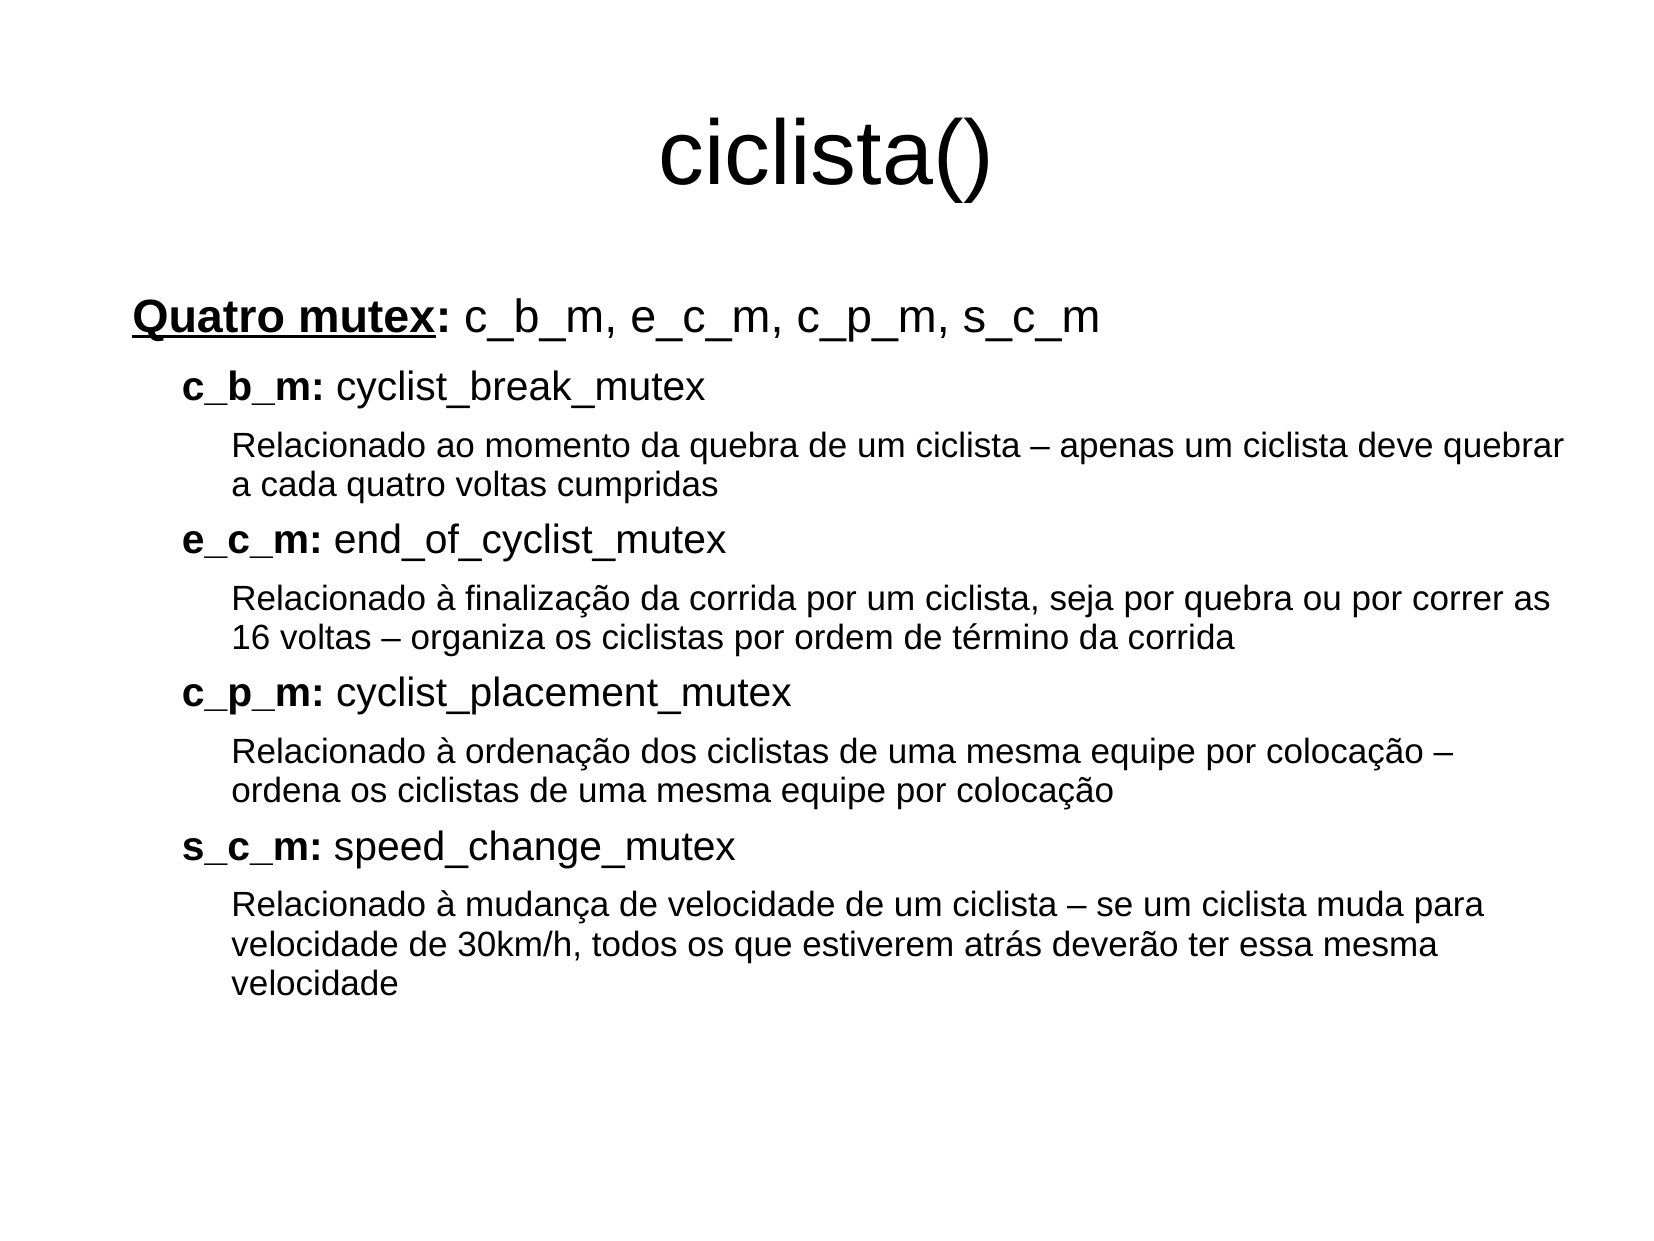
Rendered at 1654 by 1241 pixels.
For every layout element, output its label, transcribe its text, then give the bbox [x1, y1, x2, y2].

title ciclista() [82, 49, 1571, 257]
list Quatro mutex: c_b_m, e_c_m, c_p_m, s_c_m c_b_m: cyclist_break_mutex Relacionado ao momento da quebra de um ciclista – apenas um ciclista deve quebrar a cada quatro voltas cumpridas e_c_m: end_of_cyclist_mutex Relacionado à finalização da corrida por um ciclista, seja por quebra ou por correr as 16 voltas – organiza os ciclistas por ordem de término da corrida c_p_m: cyclist_placement_mutex Relacionado à ordenação dos ciclistas de uma mesma equipe por colocação – ordena os ciclistas de uma mesma equipe por colocação s_c_m: speed_change_mutex Relacionado à mudança de velocidade de um ciclista – se um ciclista muda para velocidade de 30km/h, todos os que estiverem atrás deverão ter essa mesma velocidade [82, 290, 1571, 1010]
